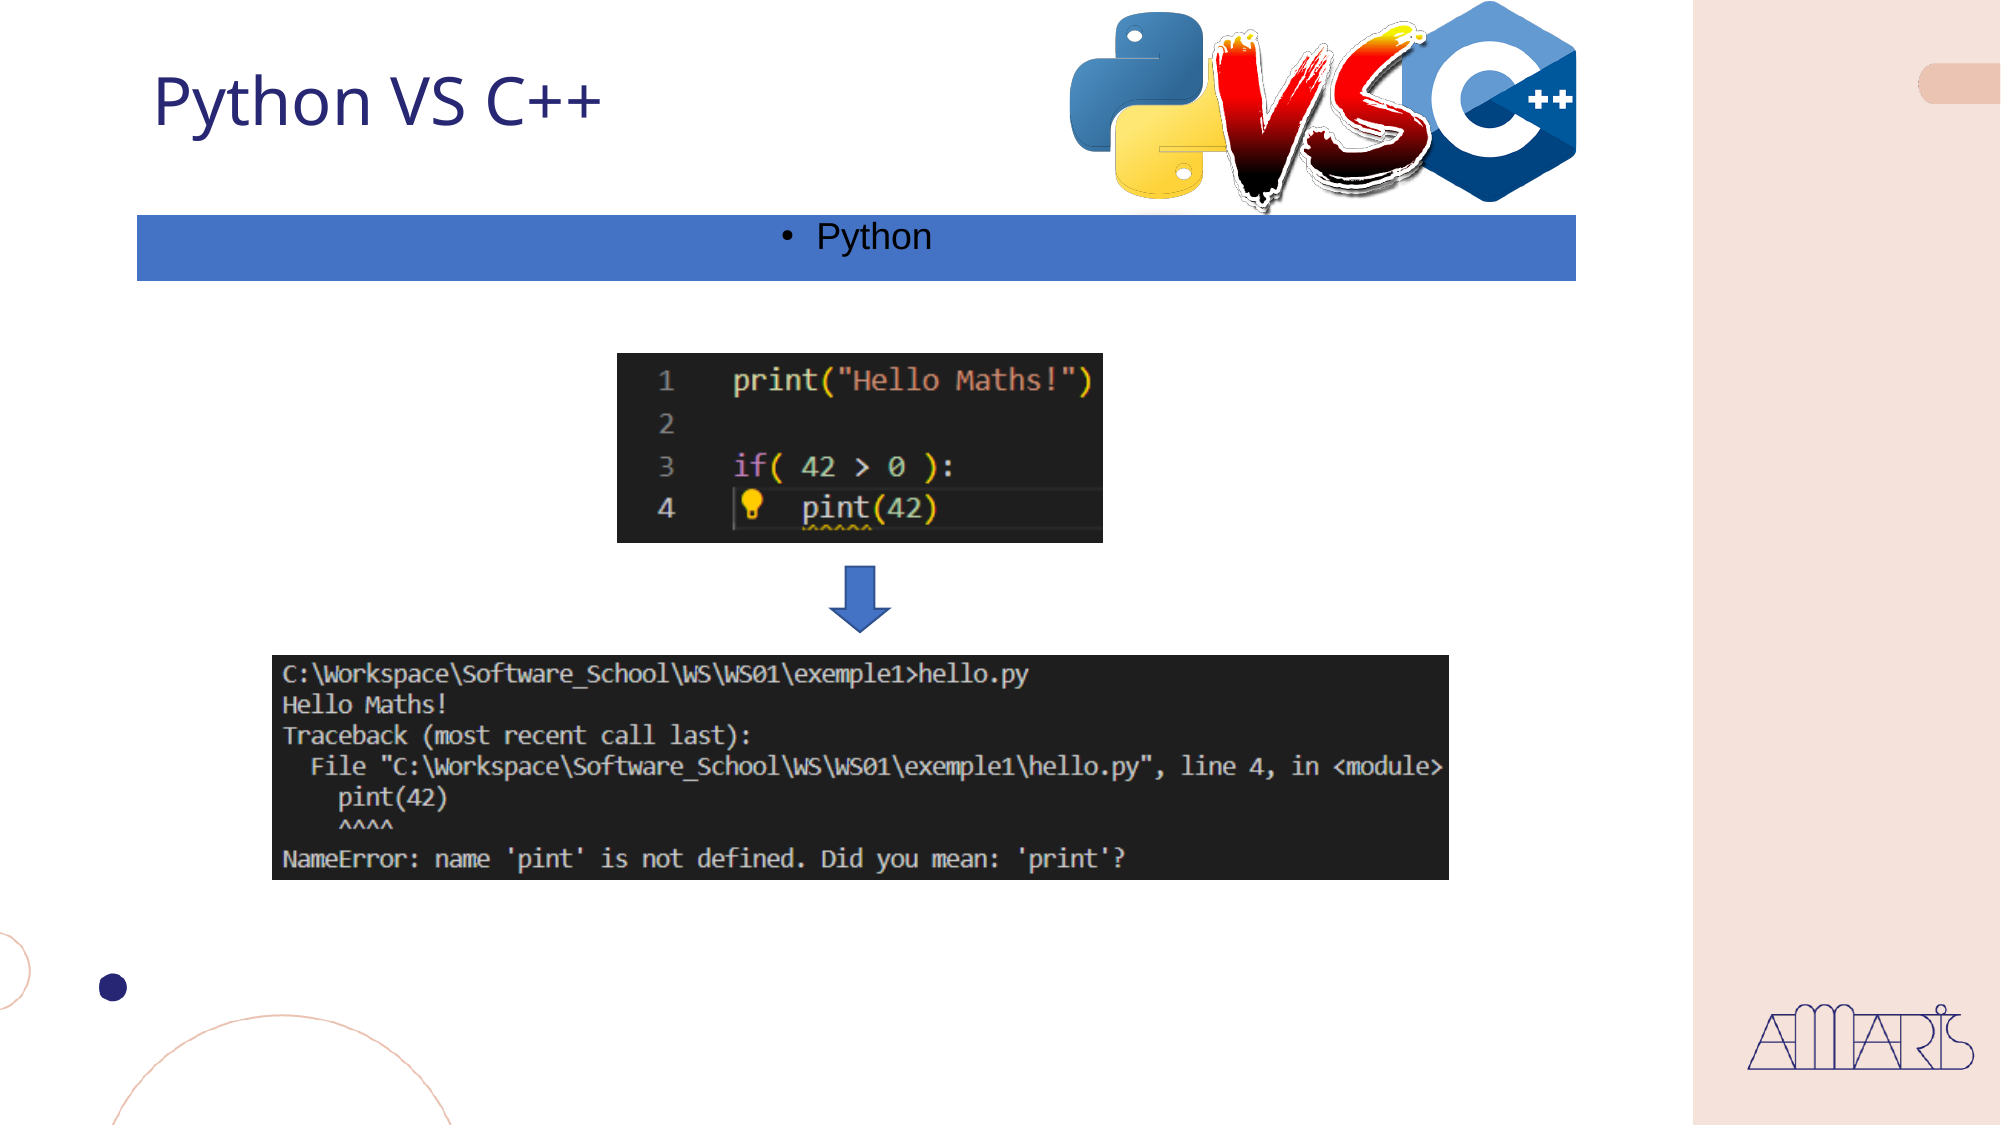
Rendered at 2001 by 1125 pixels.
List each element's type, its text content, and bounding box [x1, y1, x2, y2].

text_box [831, 566, 889, 633]
picture [617, 353, 1103, 543]
picture [272, 655, 1449, 880]
table_header Python [137, 276, 1576, 281]
picture [1069, 1, 1577, 221]
title Python VS C++ [137, 59, 1069, 148]
table_header Python [137, 215, 1576, 276]
